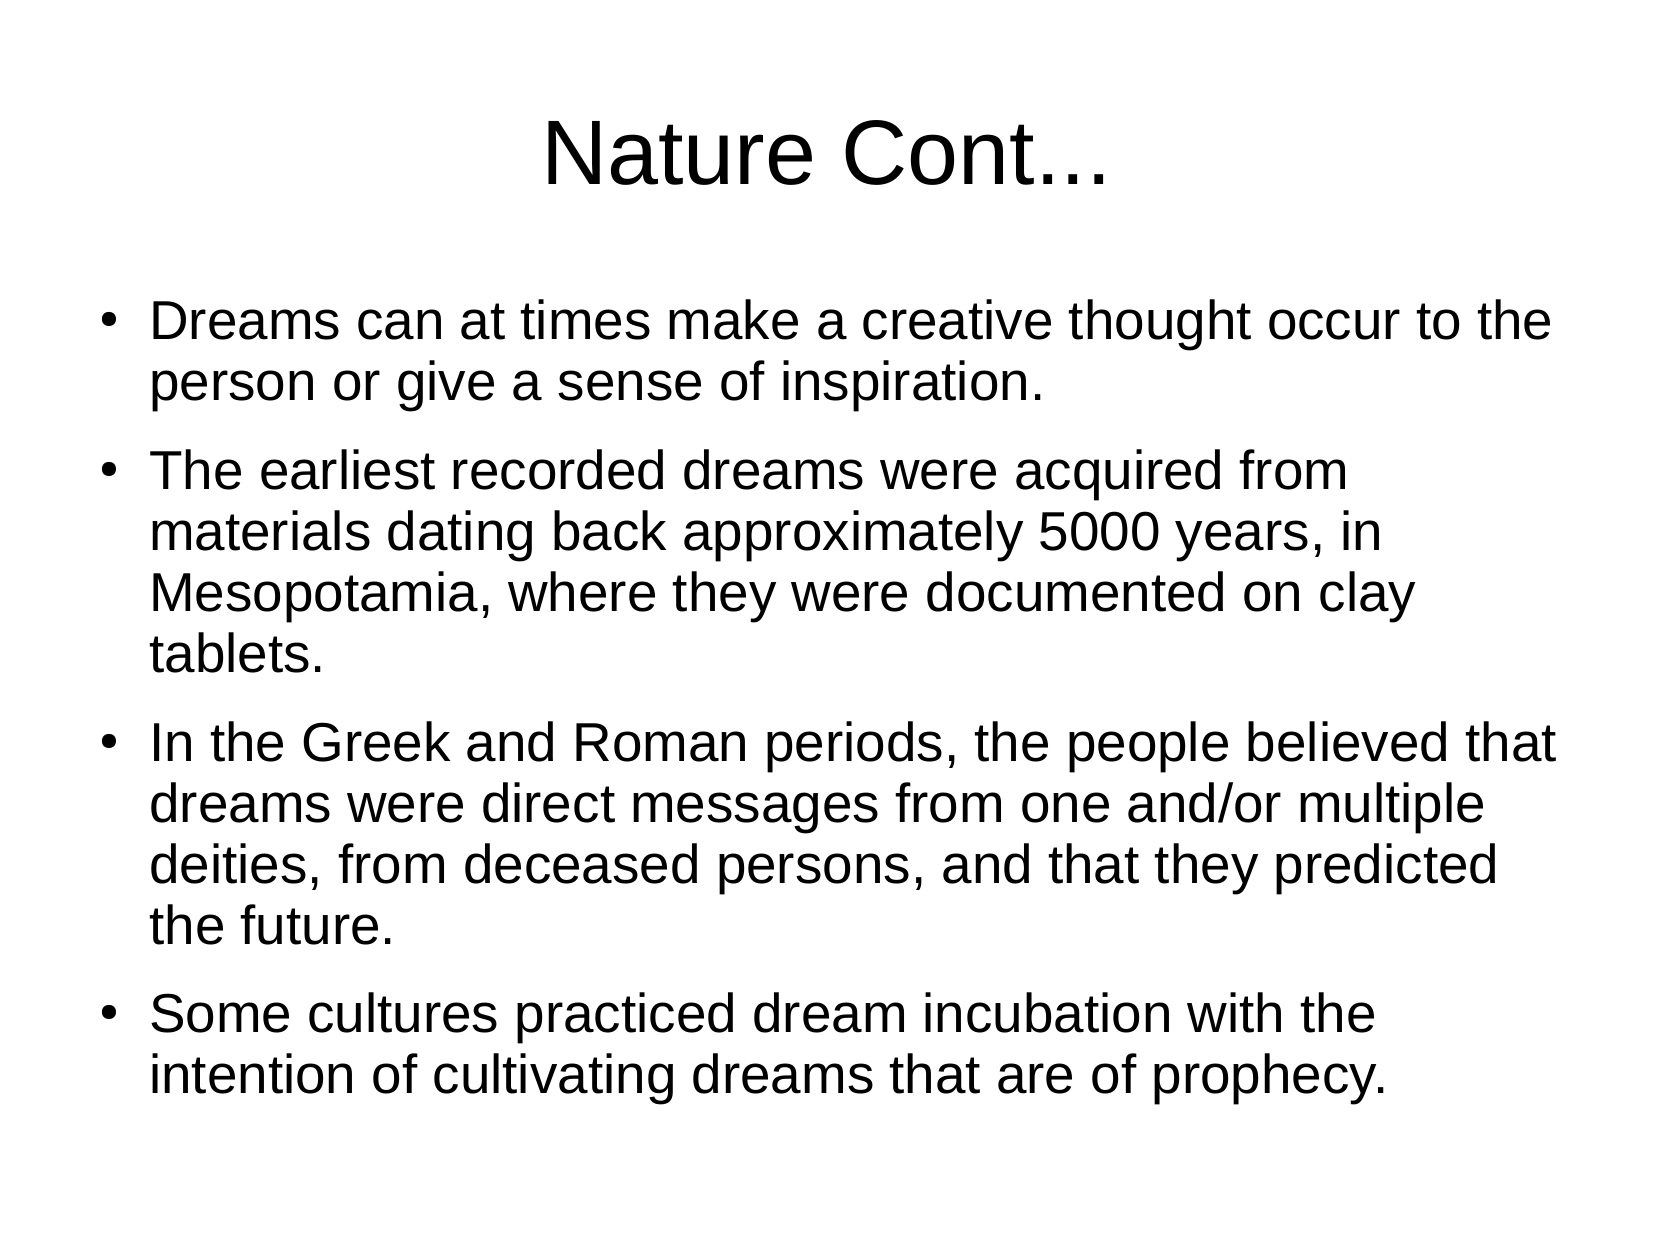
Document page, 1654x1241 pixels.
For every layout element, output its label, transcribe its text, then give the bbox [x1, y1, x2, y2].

list Dreams can at times make a creative thought occur to the person or give a sense of inspiration. The earliest recorded dreams were acquired from materials dating back approximately 5000 years, in Mesopotamia, where they were documented on clay tablets. In the Greek and Roman periods, the people believed that dreams were direct messages from one and/or multiple deities, from deceased persons, and that they predicted the future. Some cultures practiced dream incubation with the intention of cultivating dreams that are of prophecy. [82, 290, 1571, 1111]
title Nature Cont... [82, 49, 1571, 257]
